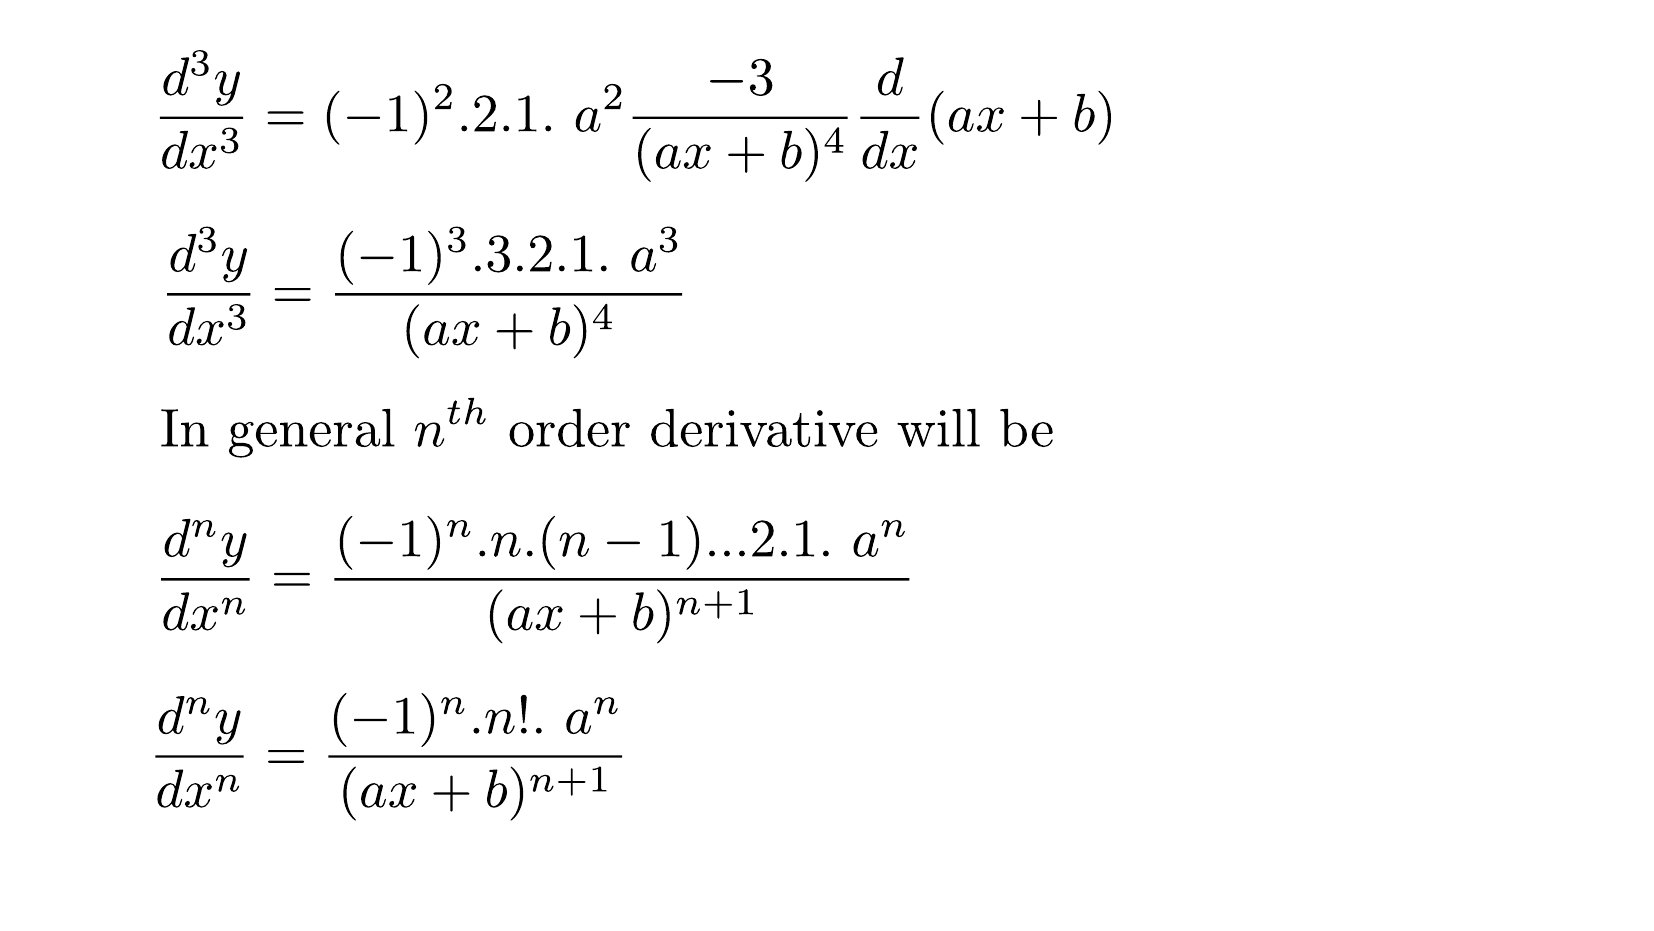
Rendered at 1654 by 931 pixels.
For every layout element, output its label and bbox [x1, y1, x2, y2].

text_box [161, 397, 1053, 458]
text_box [159, 50, 1112, 182]
title [47, 37, 1607, 898]
text_box [167, 226, 683, 359]
text_box [155, 692, 623, 821]
text_box [161, 515, 910, 644]
